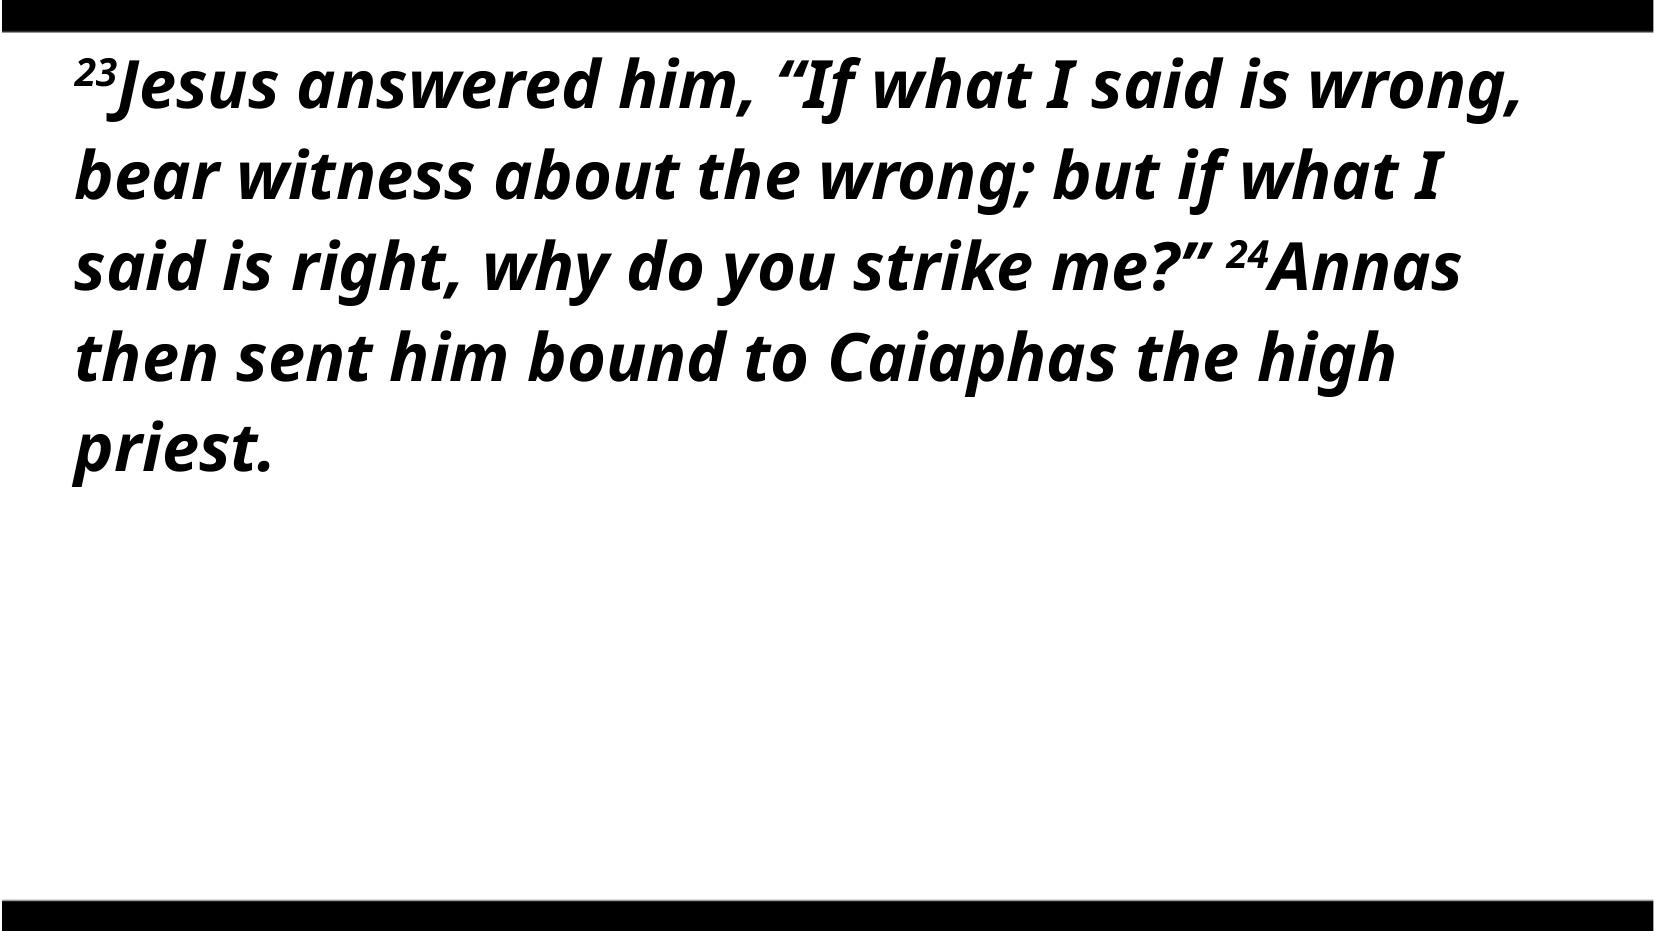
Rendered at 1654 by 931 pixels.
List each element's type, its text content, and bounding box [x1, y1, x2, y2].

text_box 23Jesus answered him, “If what I said is wrong, bear witness about the wrong; but if what I said is right, why do you strike me?” 24Annas then sent him bound to Caiaphas the high priest. [60, 30, 1561, 400]
picture [2, 0, 1654, 931]
